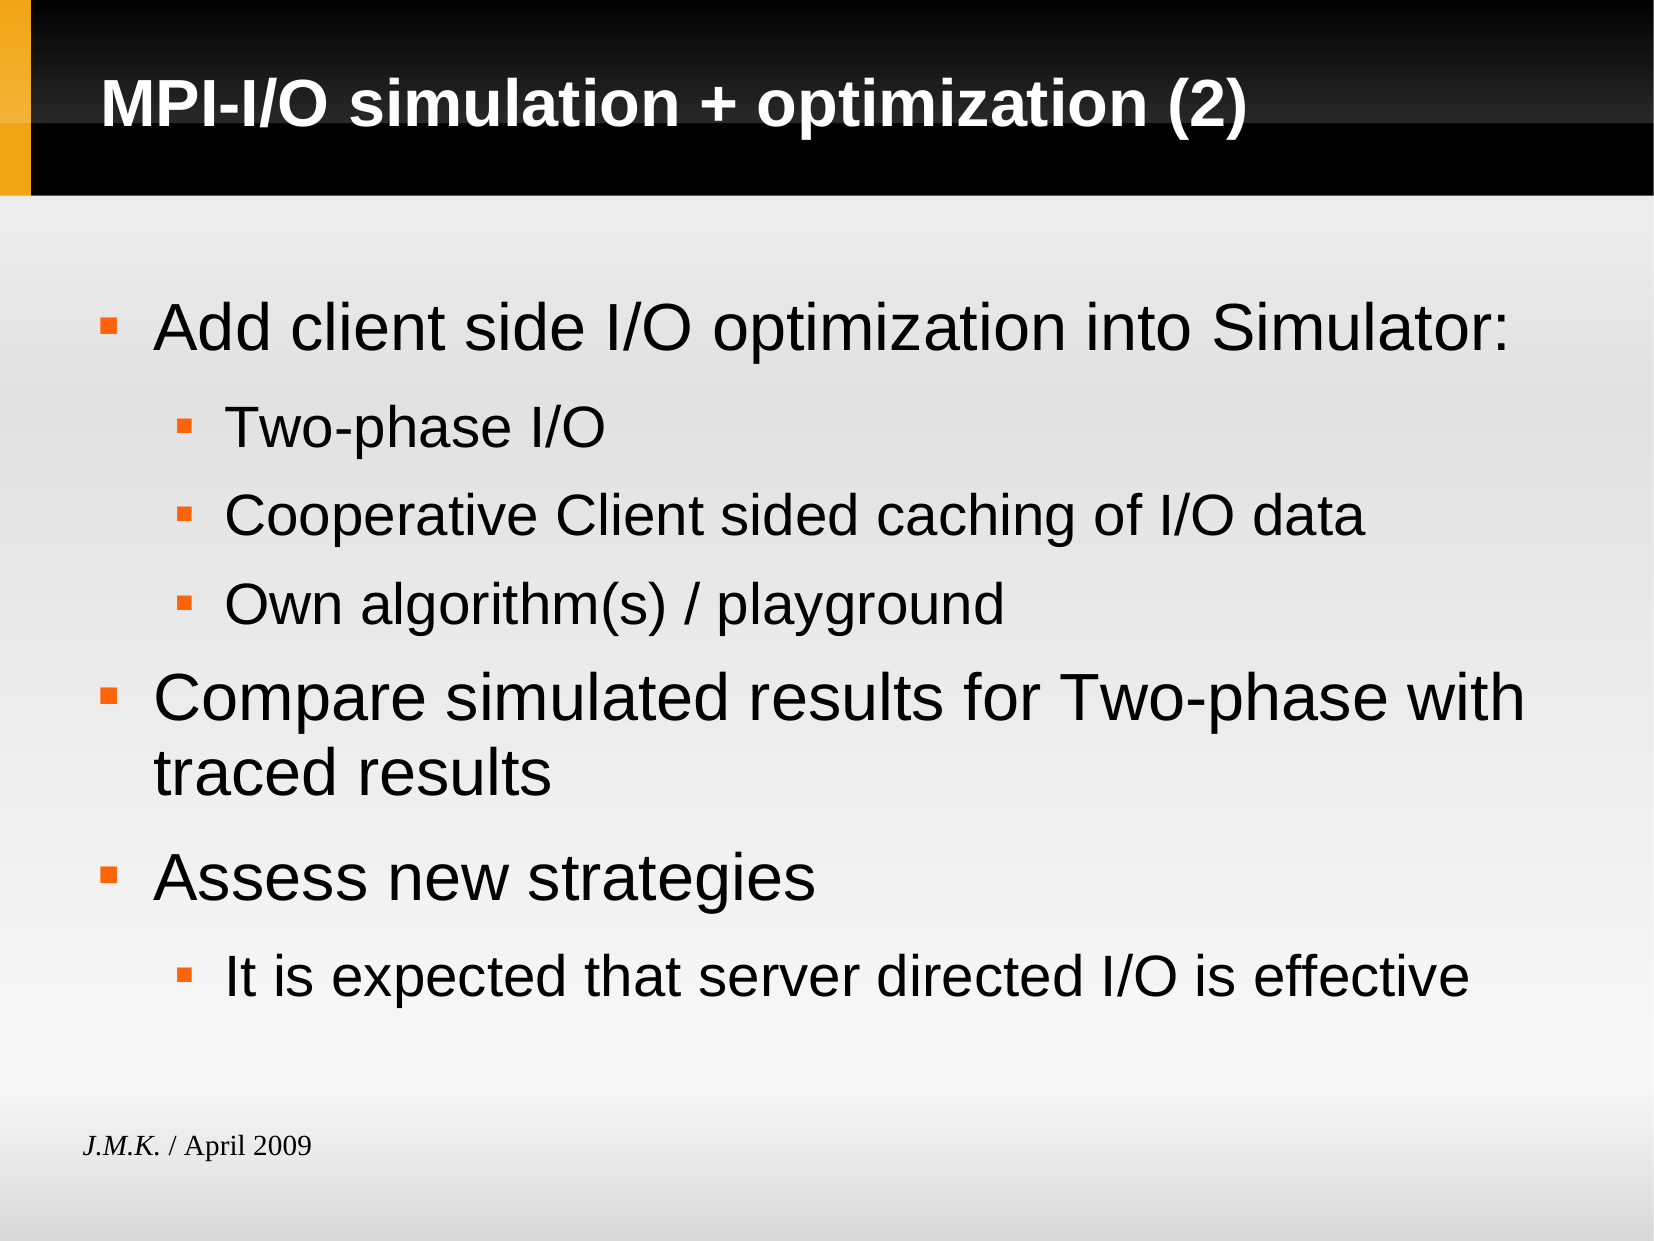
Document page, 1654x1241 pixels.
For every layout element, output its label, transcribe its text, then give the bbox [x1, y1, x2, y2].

picture [0, 0, 1654, 1241]
title MPI-I/O simulation + optimization (2) [76, 7, 1565, 200]
list Add client side I/O optimization into Simulator: Two-phase I/O Cooperative Client sided caching of I/O data Own algorithm(s) / playground Compare simulated results for Two-phase with traced results Assess new strategies It is expected that server directed I/O is effective [82, 290, 1571, 1094]
